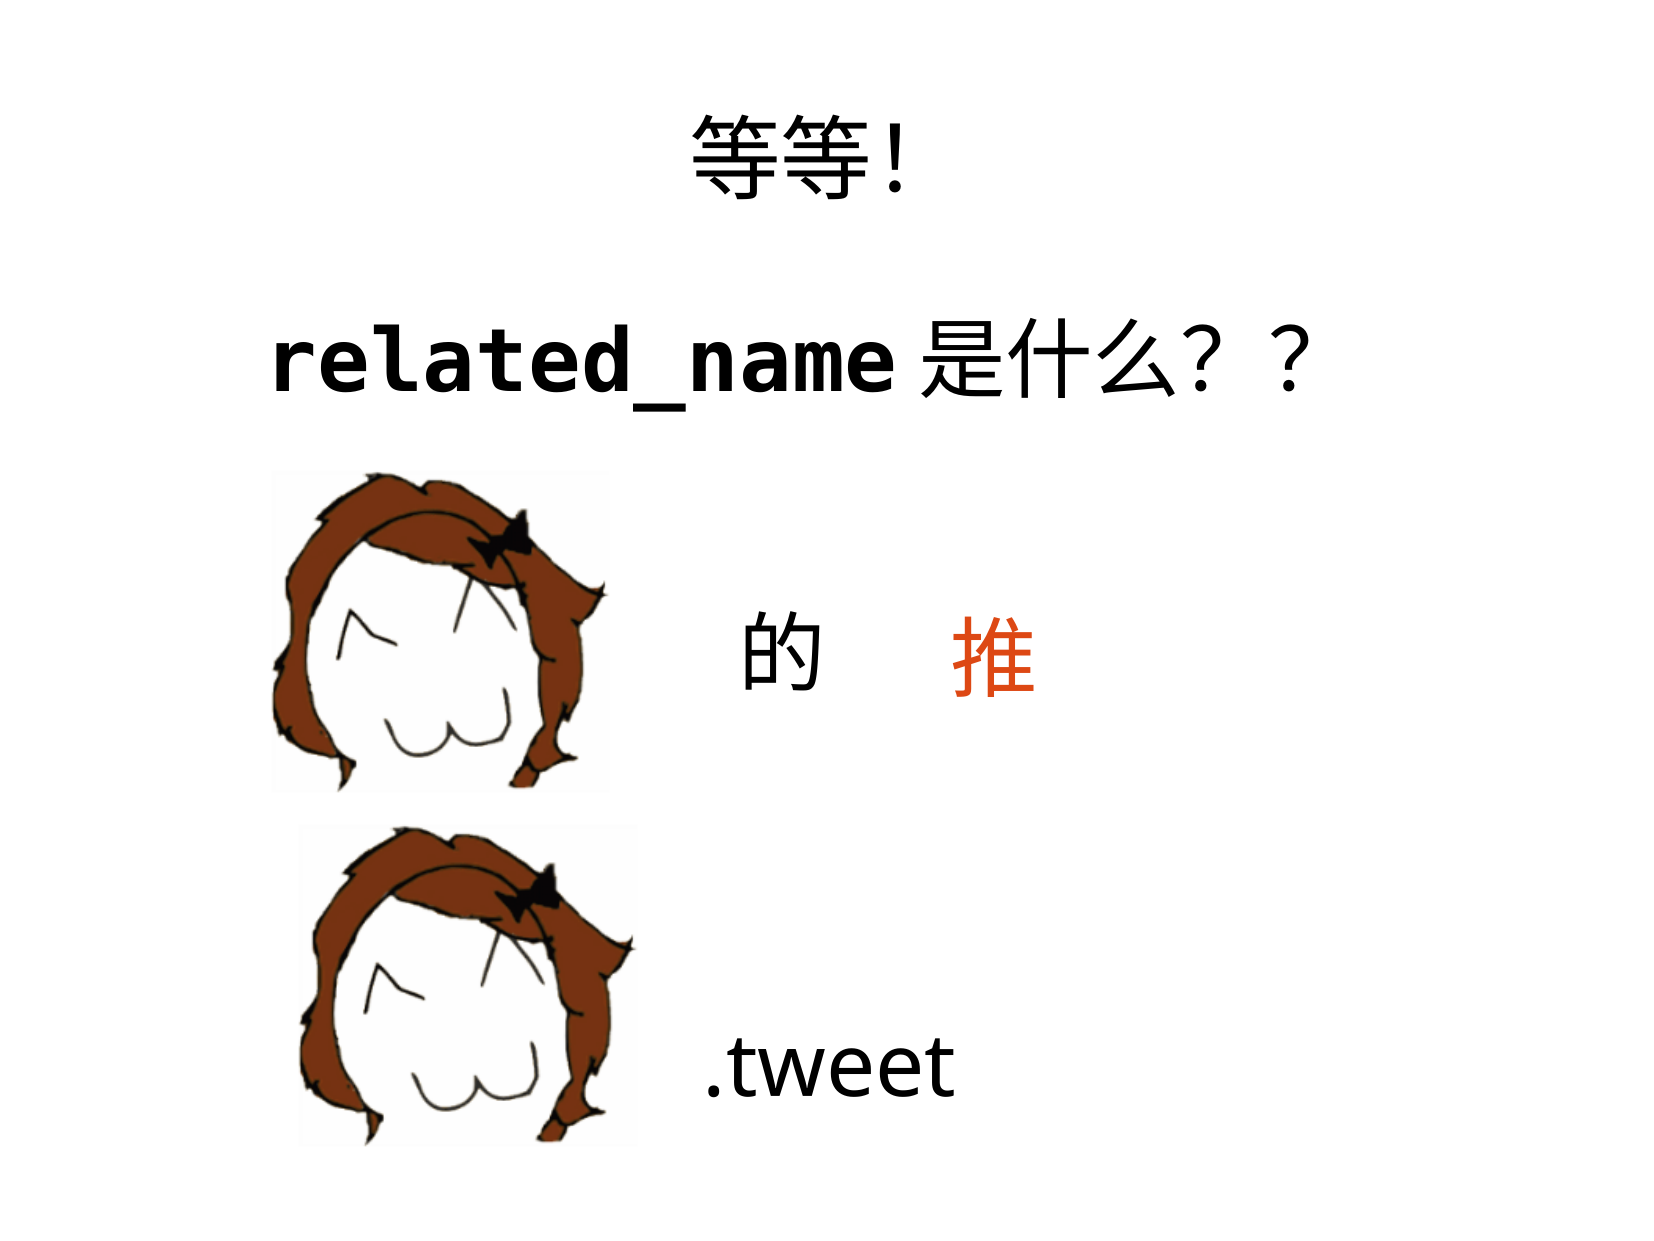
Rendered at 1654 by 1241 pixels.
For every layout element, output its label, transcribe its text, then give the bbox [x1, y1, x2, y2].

title 等等！ [82, 49, 1571, 257]
list related_name是什么？？ [82, 290, 1538, 1010]
text_box 的 [696, 549, 910, 721]
text_box 推 [909, 555, 1406, 726]
picture [244, 460, 638, 805]
picture [271, 814, 666, 1159]
text_box .tweet [666, 968, 1288, 1140]
